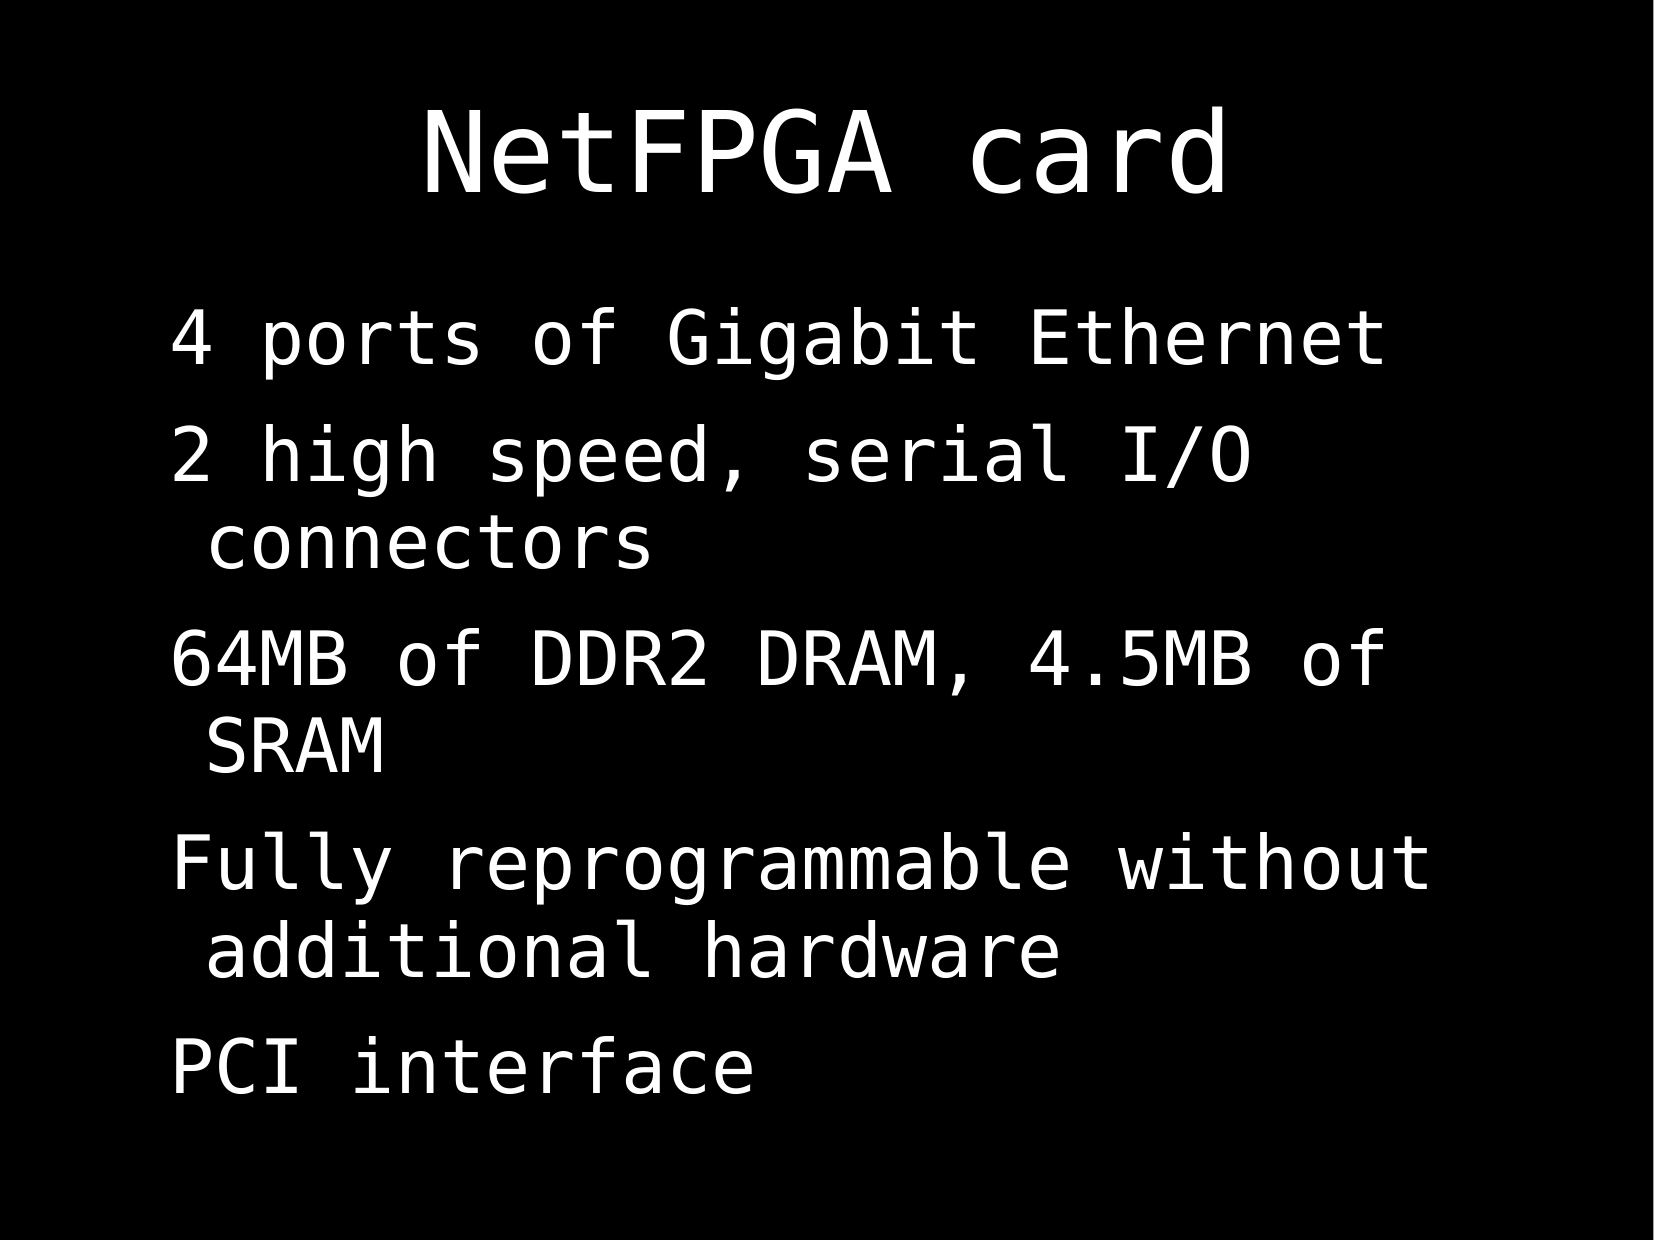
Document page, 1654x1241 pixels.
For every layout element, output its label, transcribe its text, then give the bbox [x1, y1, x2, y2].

title NetFPGA card [82, 56, 1571, 250]
list 4 ports of Gigabit Ethernet 2 high speed, serial I/O connectors 64MB of DDR2 DRAM, 4.5MB of SRAM Fully reprogrammable without additional hardware PCI interface [88, 295, 1577, 1112]
